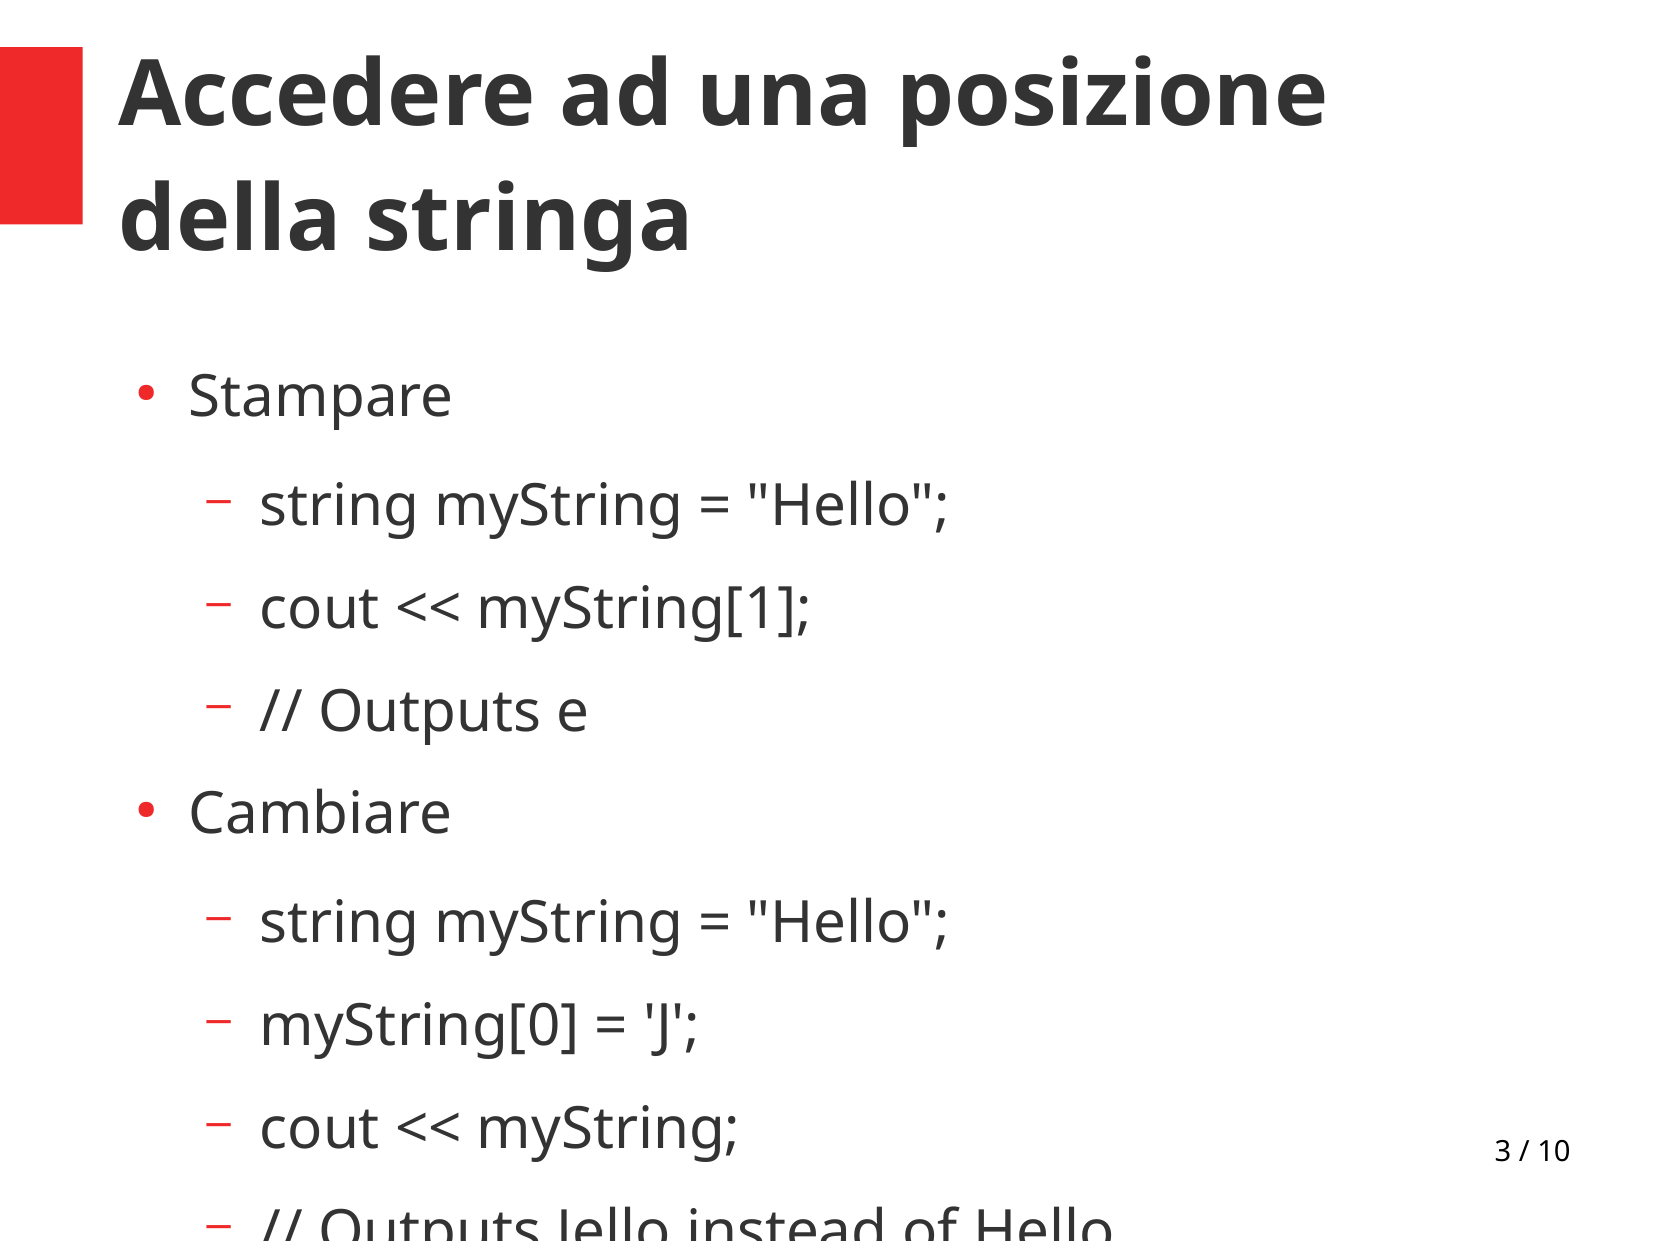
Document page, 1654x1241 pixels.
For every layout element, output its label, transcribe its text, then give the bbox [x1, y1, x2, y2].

list Stampare string myString = "Hello"; cout << myString[1]; // Outputs e Cambiare string myString = "Hello"; myString[0] = 'J'; cout << myString; // Outputs Jello instead of Hello [118, 354, 1536, 1074]
title Accedere ad una posizione della stringa [118, 45, 1571, 260]
